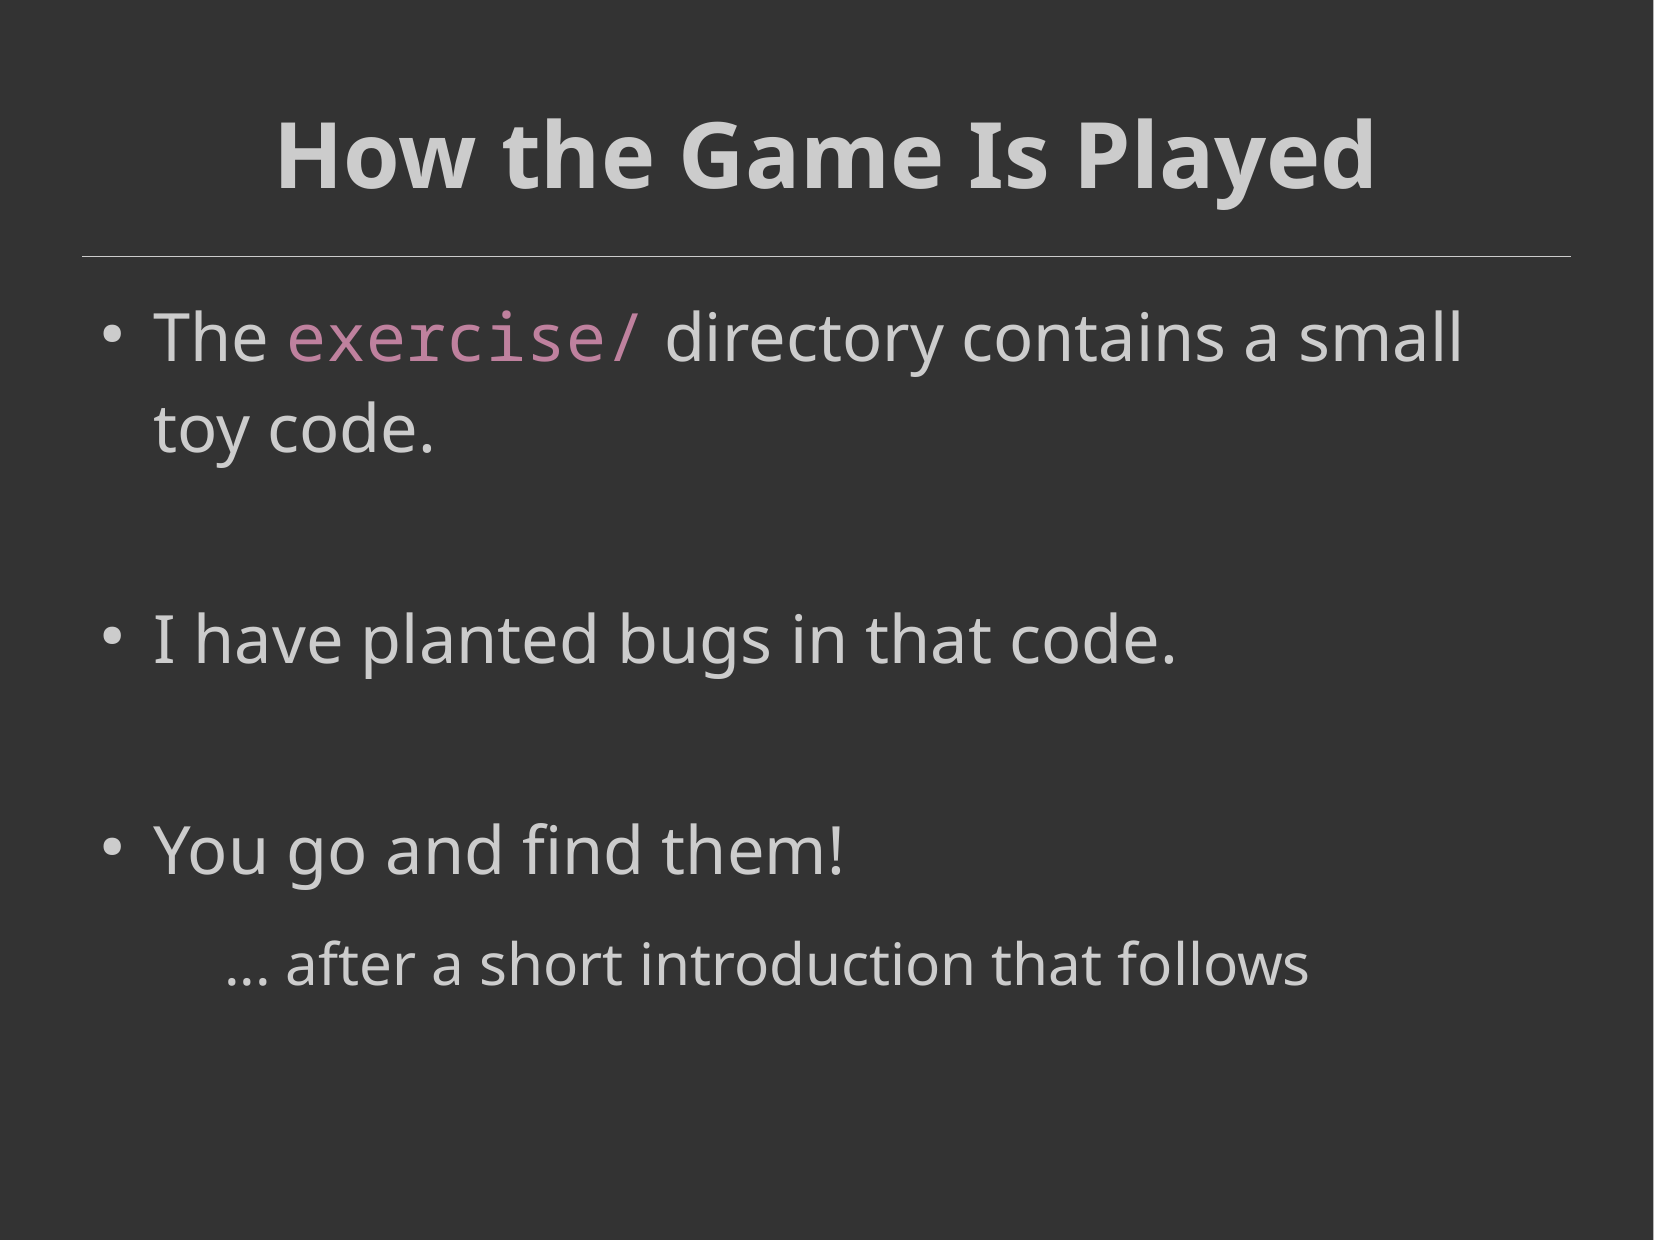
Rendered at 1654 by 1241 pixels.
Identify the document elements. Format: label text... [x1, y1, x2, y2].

title How the Game Is Played [82, 49, 1571, 257]
list The exercise/ directory contains a small toy code. I have planted bugs in that code. You go and find them! ... after a short introduction that follows [82, 290, 1571, 1010]
